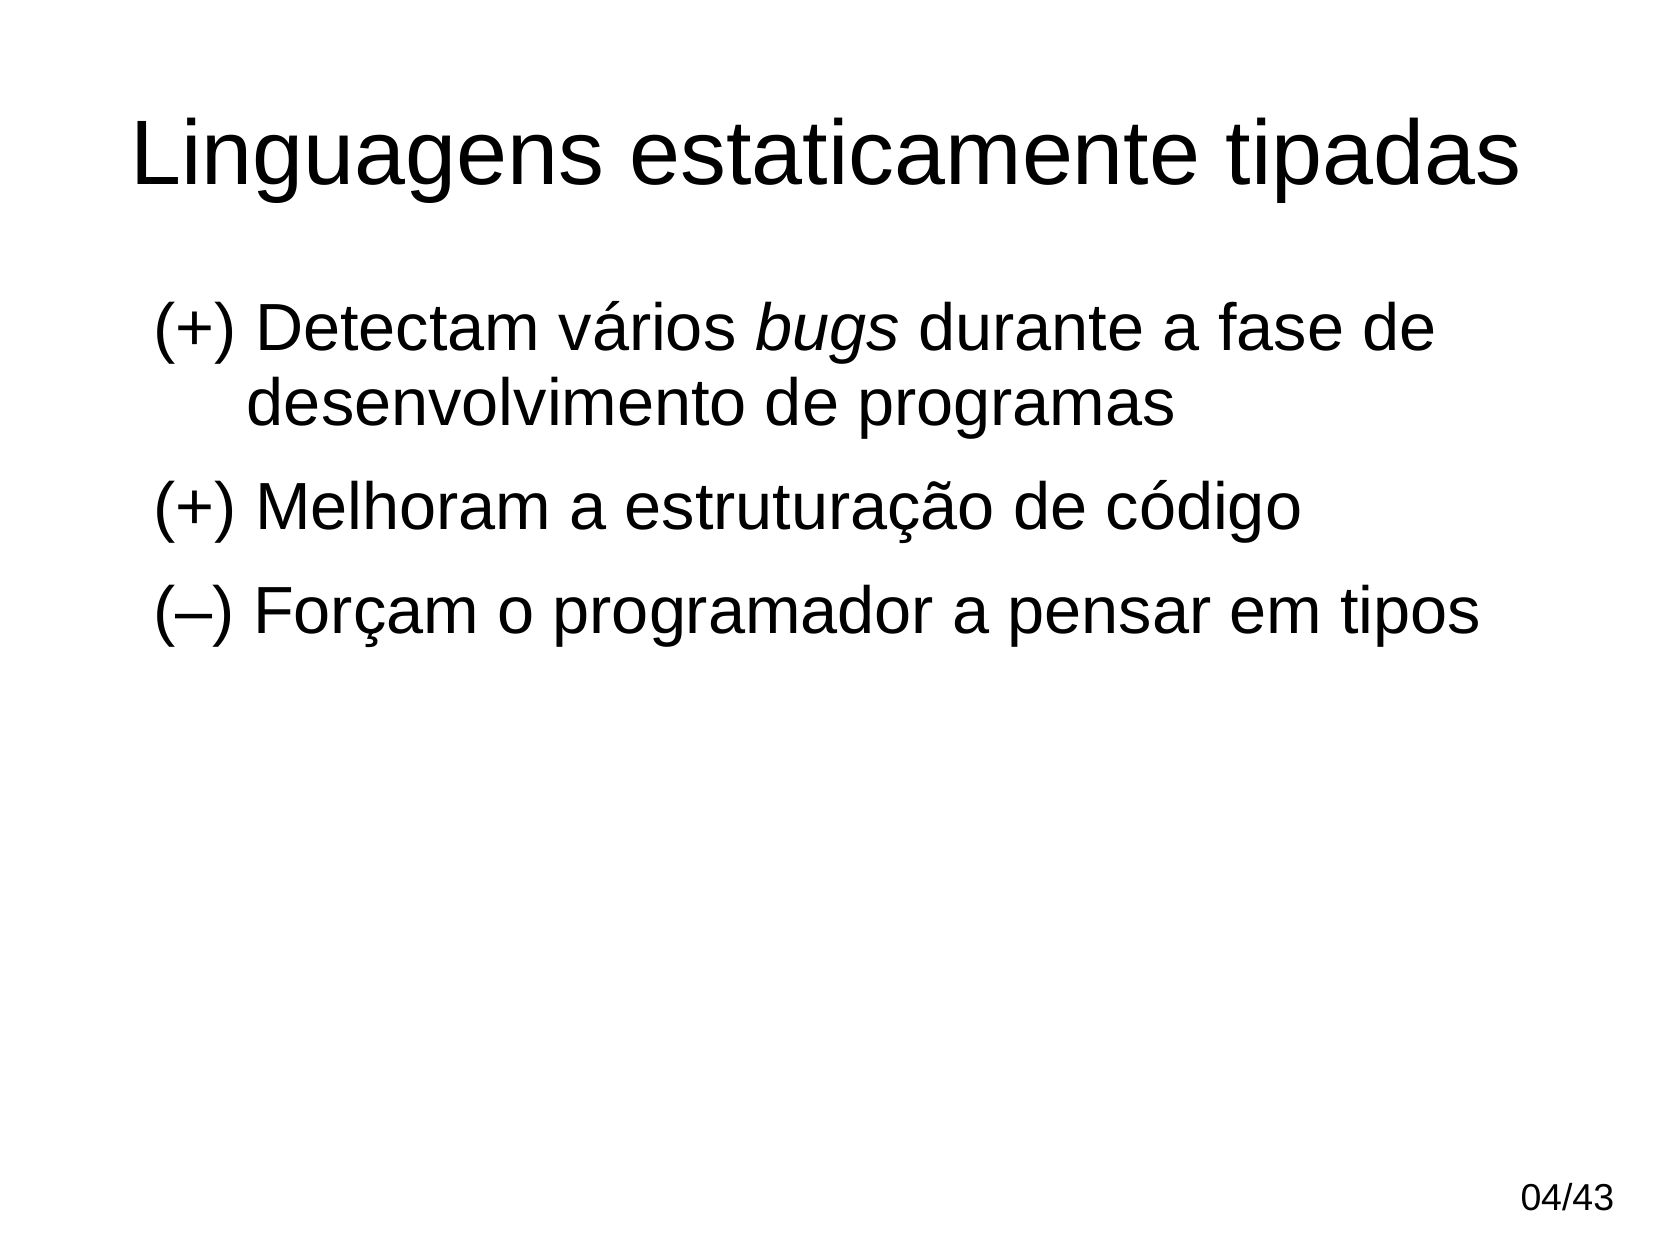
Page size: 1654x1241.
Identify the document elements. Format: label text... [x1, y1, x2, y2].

list (+) Detectam vários bugs durante a fase de desenvolvimento de programas (+) Melhoram a estruturação de código (–) Forçam o programador a pensar em tipos [82, 290, 1571, 1109]
text_box 04/43 [1495, 1168, 1630, 1239]
title Linguagens estaticamente tipadas [82, 49, 1571, 257]
